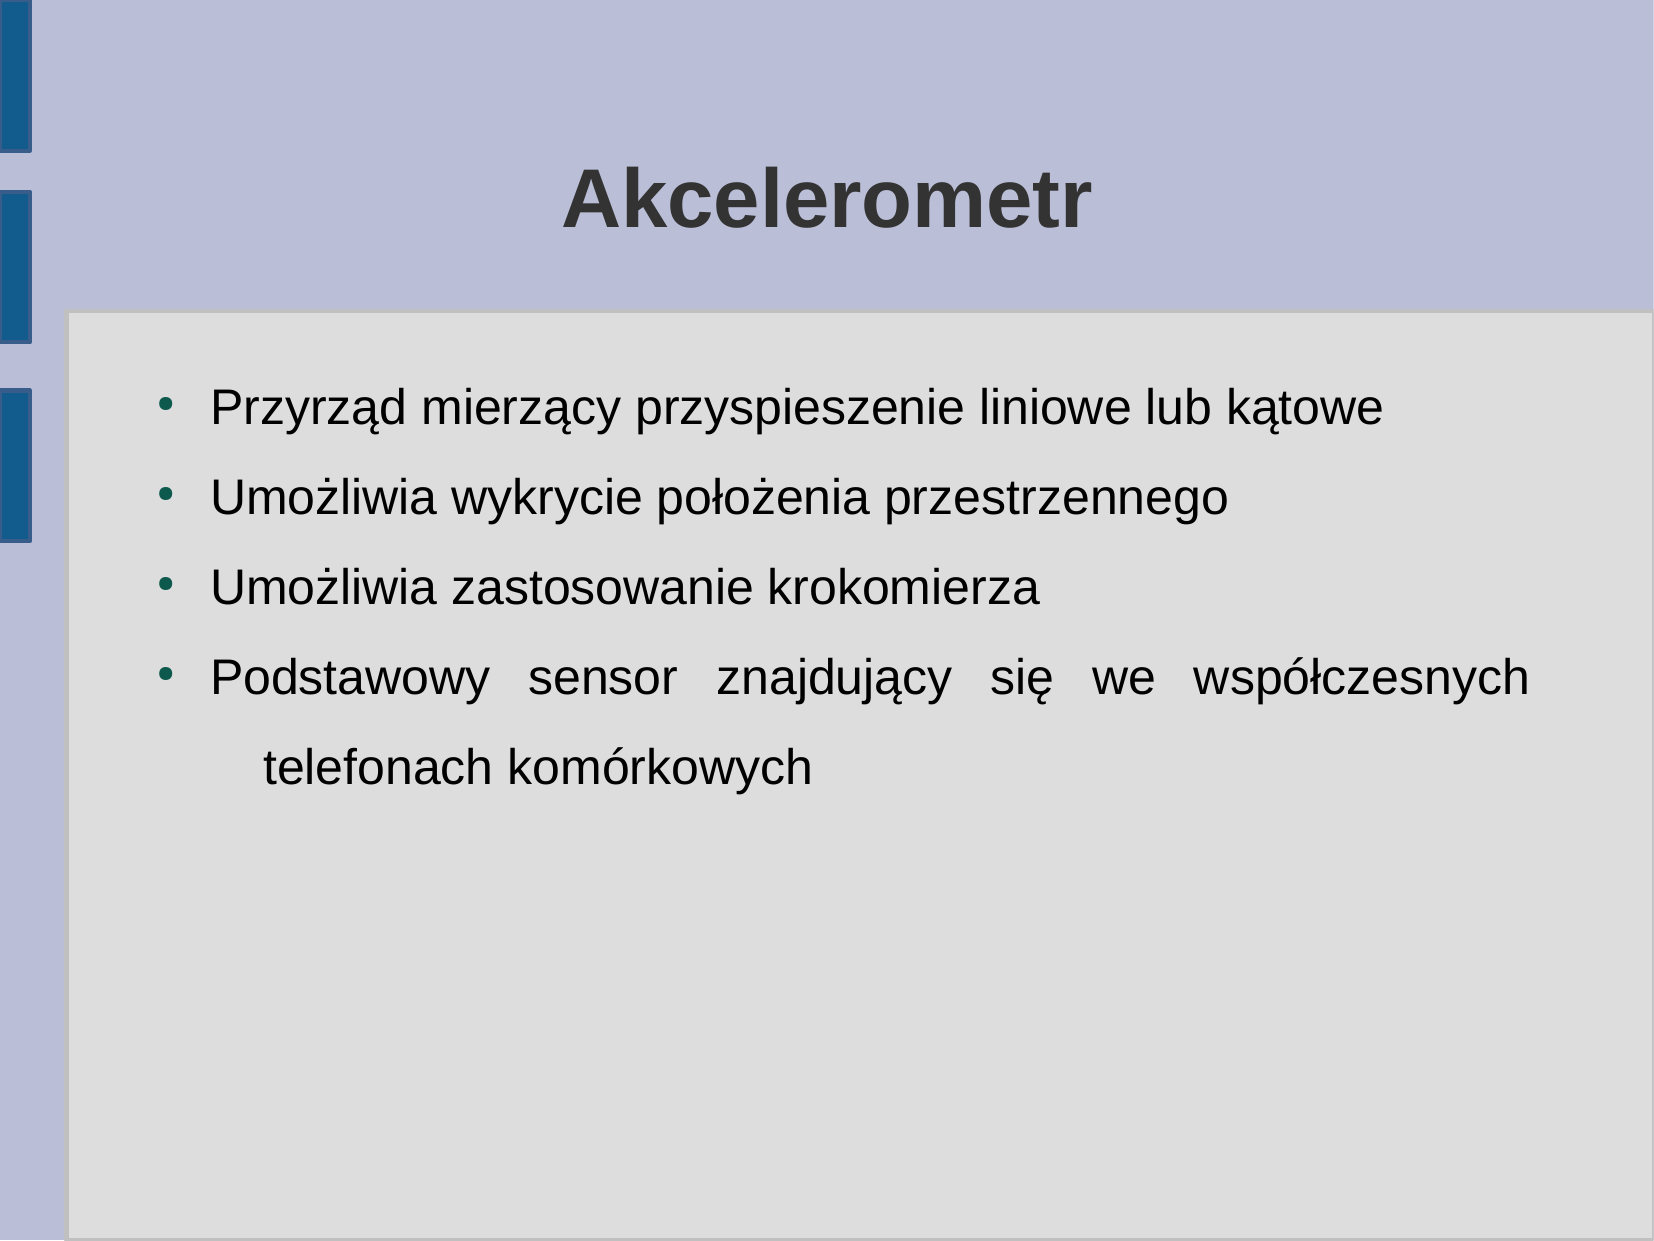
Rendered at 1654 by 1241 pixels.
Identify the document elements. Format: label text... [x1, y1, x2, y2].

title Akcelerometr [121, 91, 1534, 299]
list Przyrząd mierzący przyspieszenie liniowe lub kątowe Umożliwia wykrycie położenia przestrzennego Umożliwia zastosowanie krokomierza Podstawowy sensor znajdujący się we współczesnych telefonach komórkowych [121, 344, 1534, 1127]
